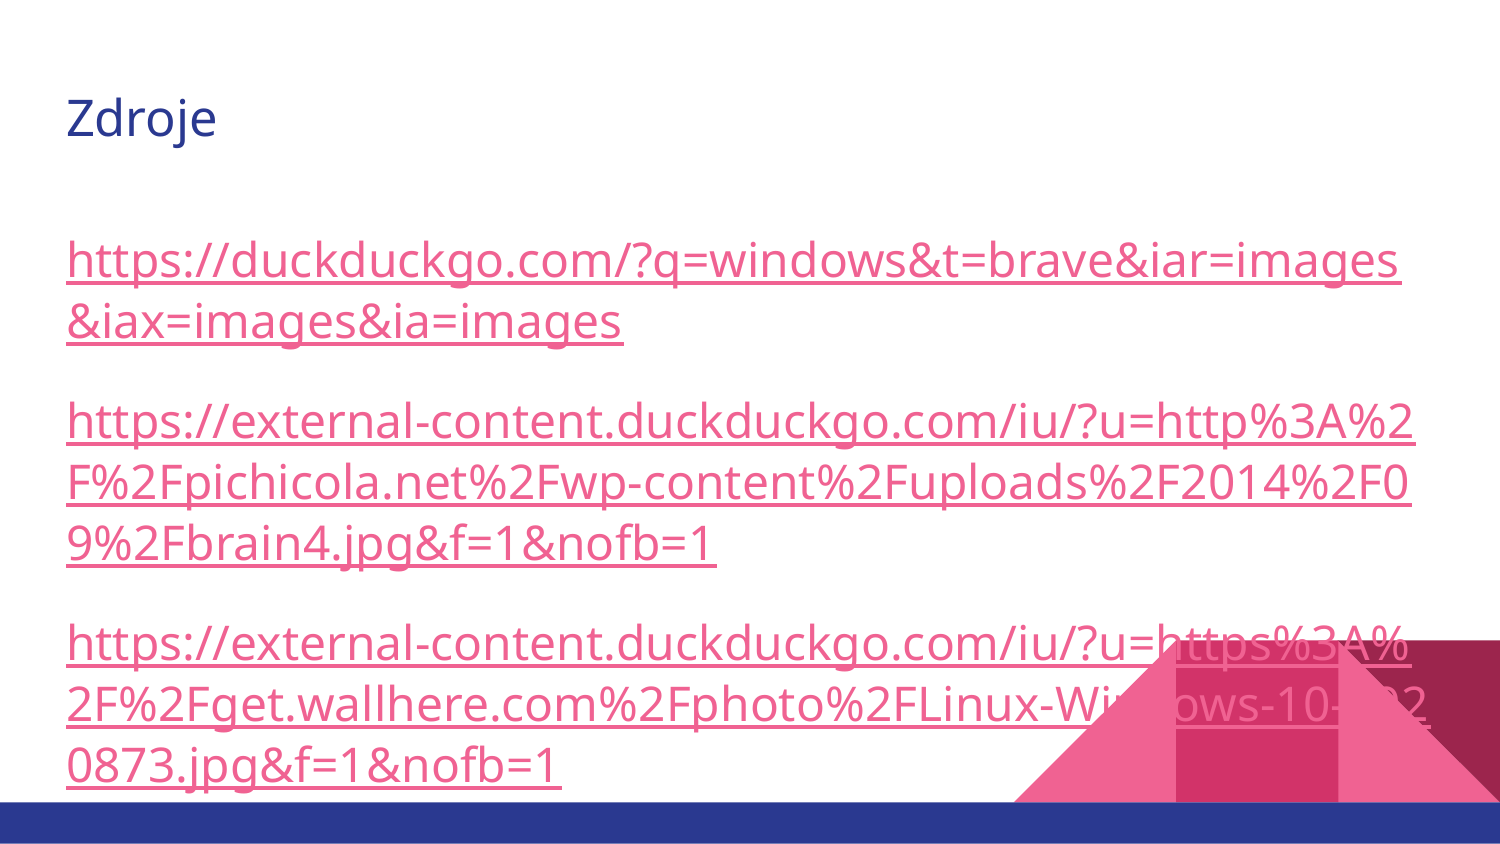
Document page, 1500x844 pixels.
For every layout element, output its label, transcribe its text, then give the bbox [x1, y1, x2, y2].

title Zdroje [51, 67, 1449, 167]
list https://duckduckgo.com/?q=windows&t=brave&iar=images&iax=images&ia=images https://external-content.duckduckgo.com/iu/?u=http%3A%2F%2Fpichicola.net%2Fwp-content%2Fuploads%2F2014%2F09%2Fbrain4.jpg&f=1&nofb=1 https://external-content.duckduckgo.com/iu/?u=https%3A%2F%2Fget.wallhere.com%2Fphoto%2FLinux-Windows-10-1920873.jpg&f=1&nofb=1 [51, 201, 1449, 750]
